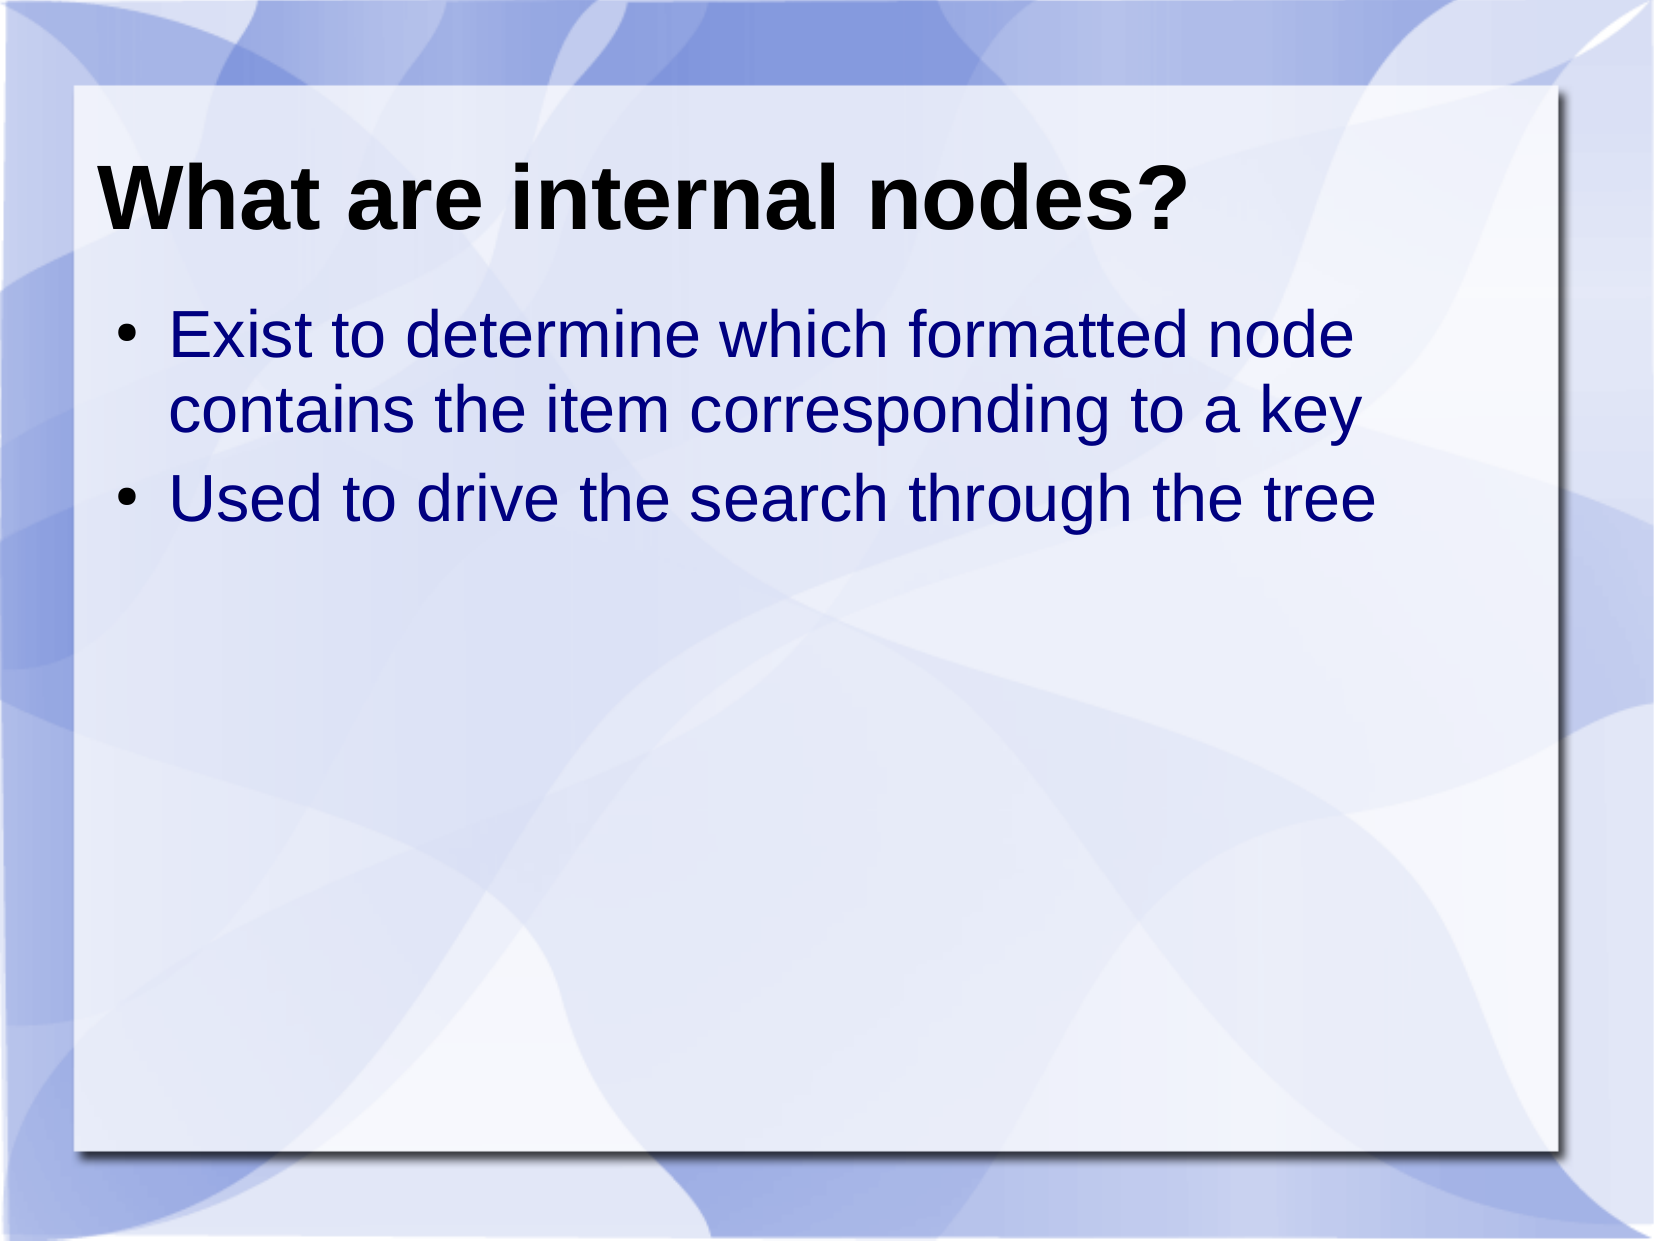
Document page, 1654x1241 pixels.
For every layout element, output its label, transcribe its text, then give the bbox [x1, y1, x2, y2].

list Exist to determine which formatted node contains the item corresponding to a key Used to drive the search through the tree [82, 289, 1571, 1109]
title What are internal nodes? [82, 50, 1571, 257]
picture [0, 0, 1654, 1241]
